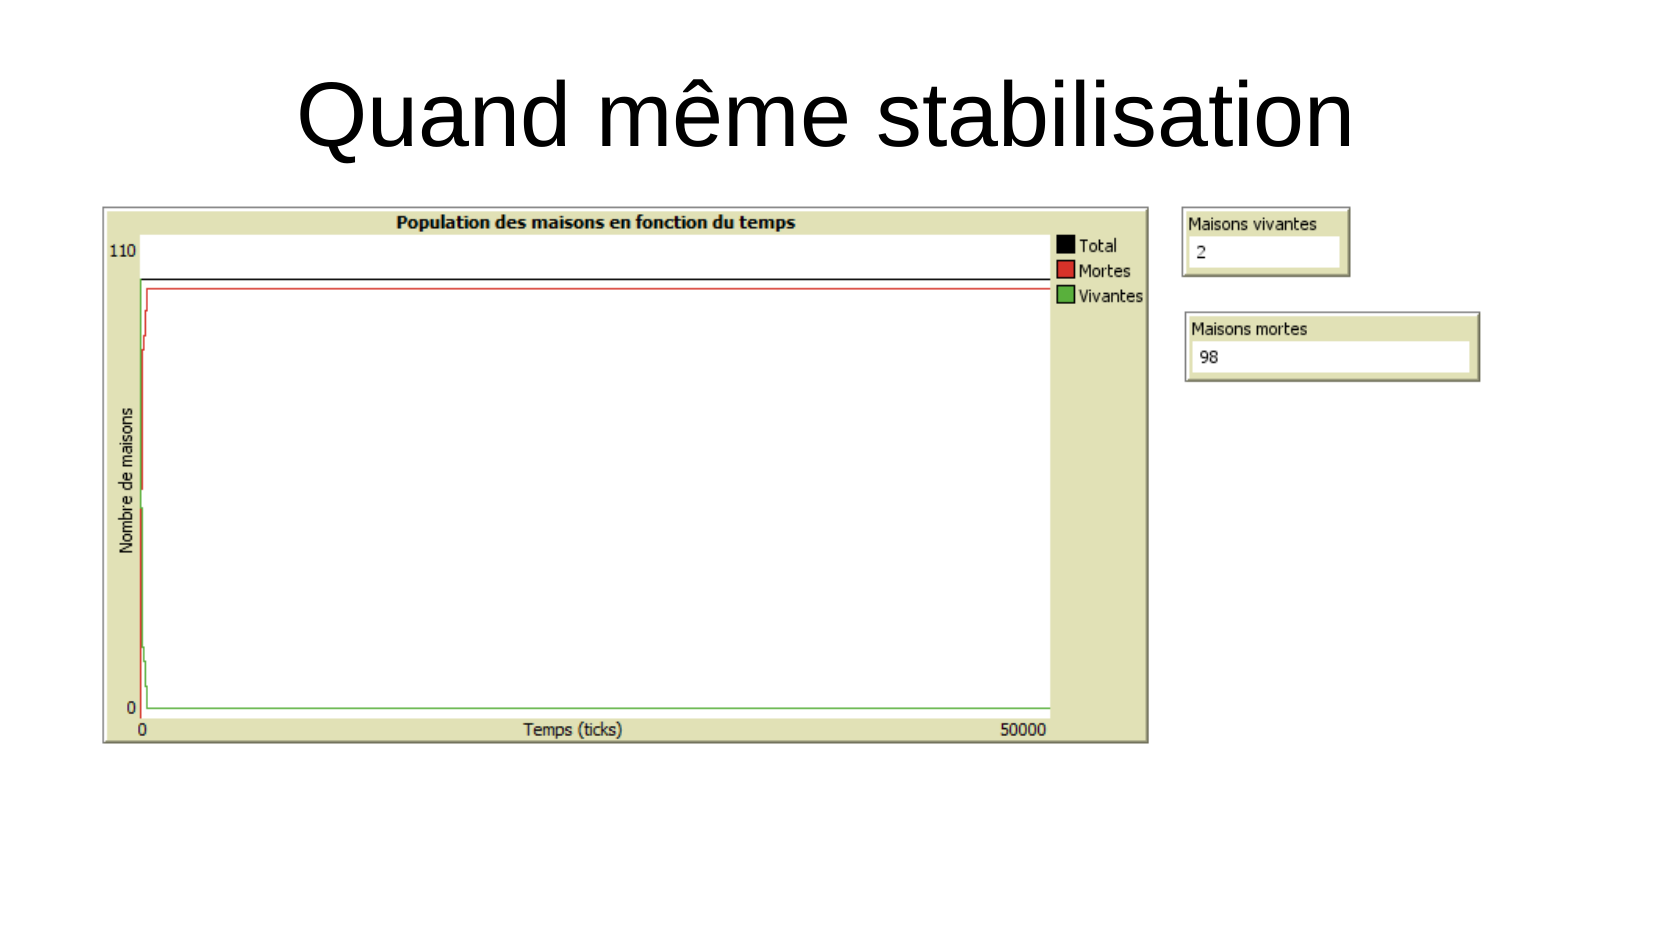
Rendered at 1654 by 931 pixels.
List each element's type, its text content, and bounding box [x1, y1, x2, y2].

picture [87, 174, 1576, 761]
title Quand même stabilisation [82, 37, 1571, 193]
